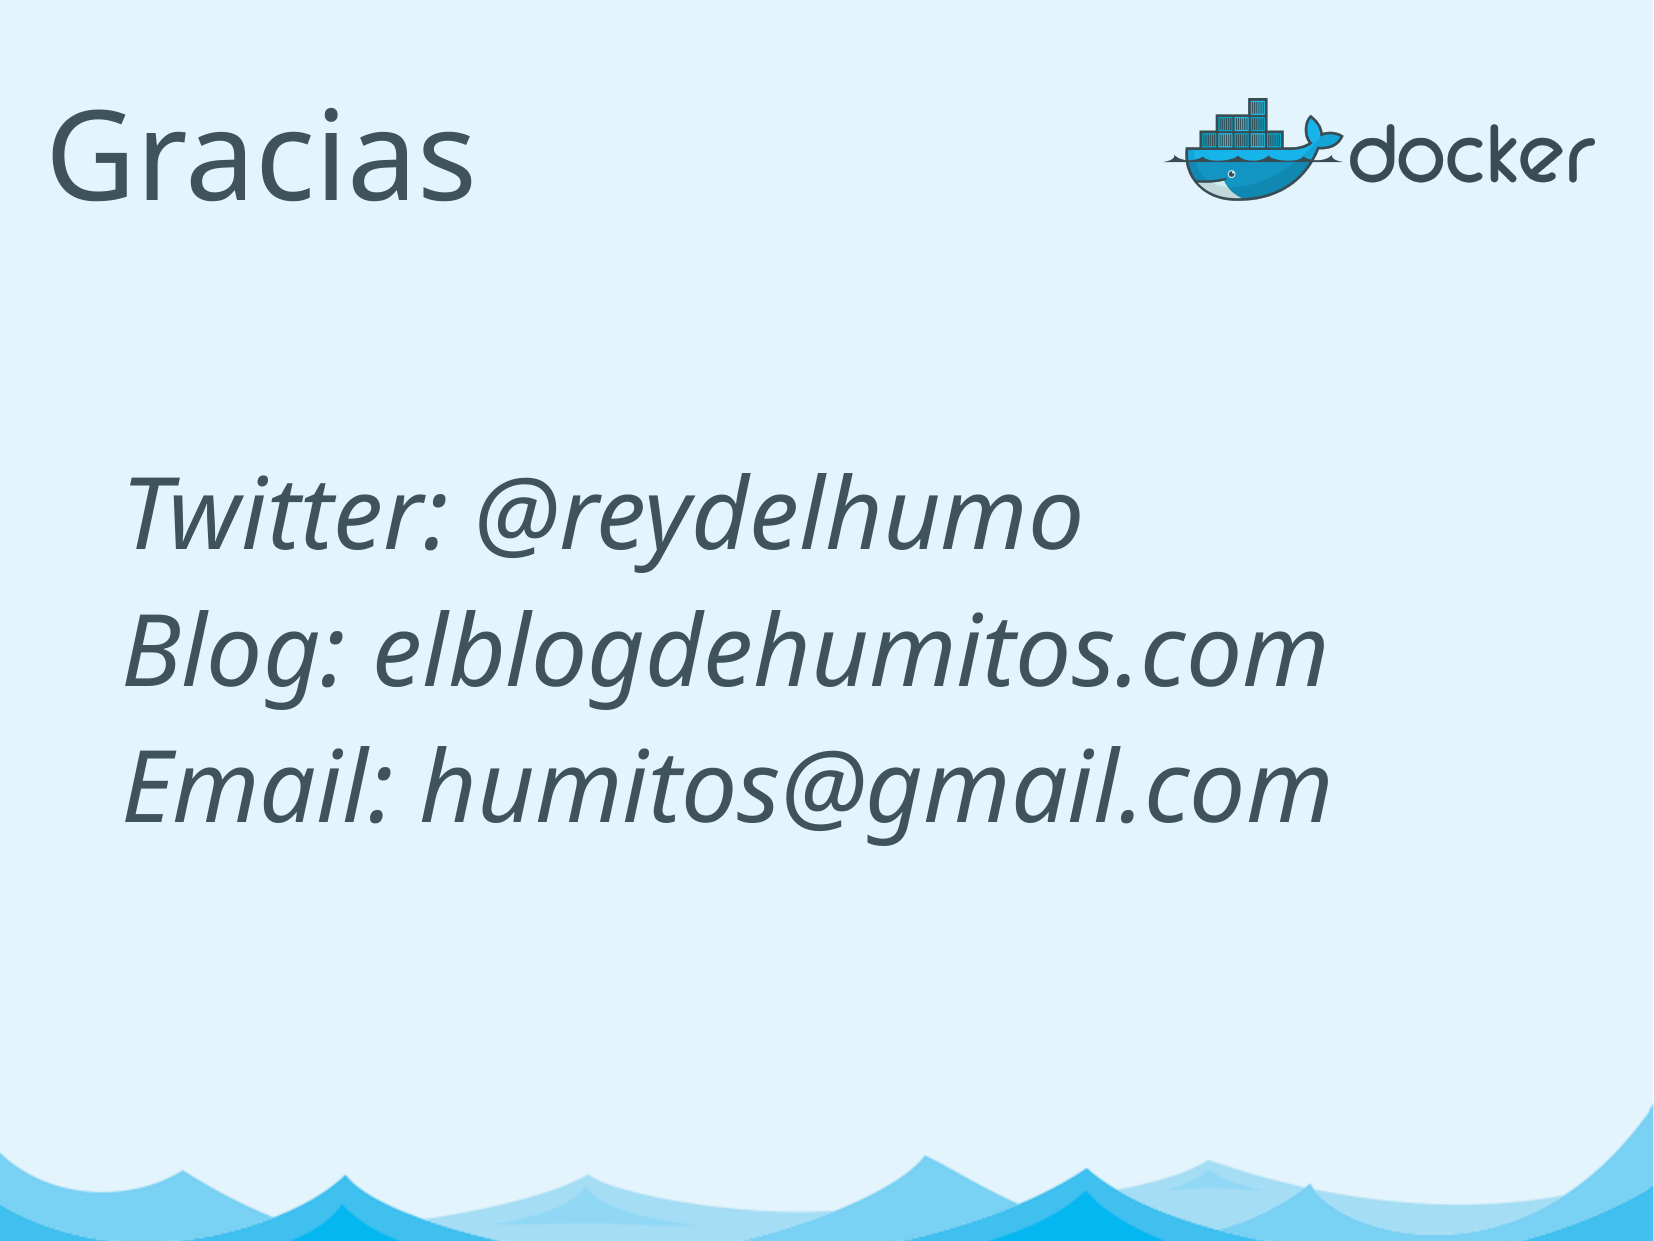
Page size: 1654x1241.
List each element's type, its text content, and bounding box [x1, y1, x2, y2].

text_box Gracias [30, 59, 478, 252]
picture [1163, 98, 1595, 201]
picture [0, 1101, 1654, 1241]
text_box Twitter: @reydelhumo Blog: elblogdehumitos.com Email: humitos@gmail.com [106, 435, 1583, 877]
